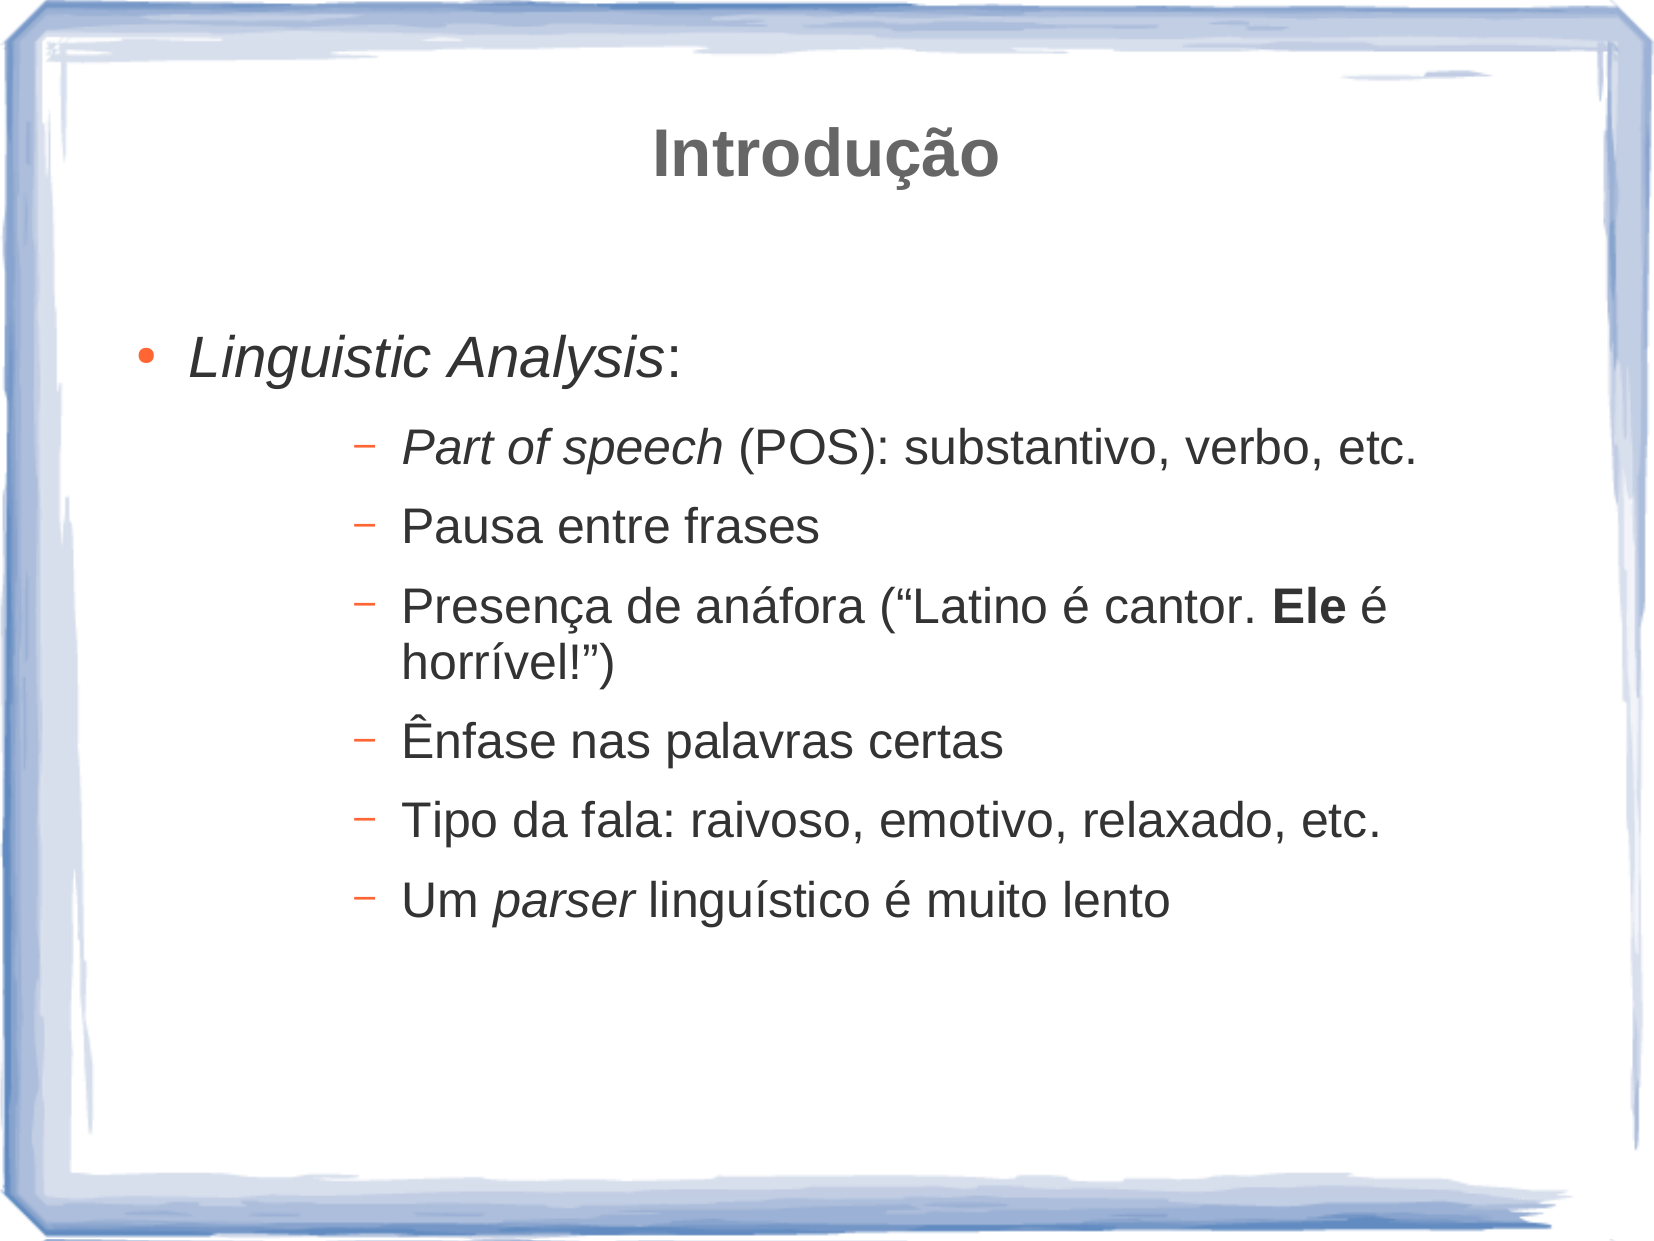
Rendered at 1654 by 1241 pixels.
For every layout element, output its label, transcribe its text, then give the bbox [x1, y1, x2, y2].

title Introdução [82, 49, 1571, 257]
picture [0, 0, 1654, 1241]
list Linguistic Analysis: Part of speech (POS): substantivo, verbo, etc. Pausa entre frases Presença de anáfora (“Latino é cantor. Ele é horrível!”) Ênfase nas palavras certas Tipo da fala: raivoso, emotivo, relaxado, etc. Um parser linguístico é muito lento [118, 324, 1571, 1045]
